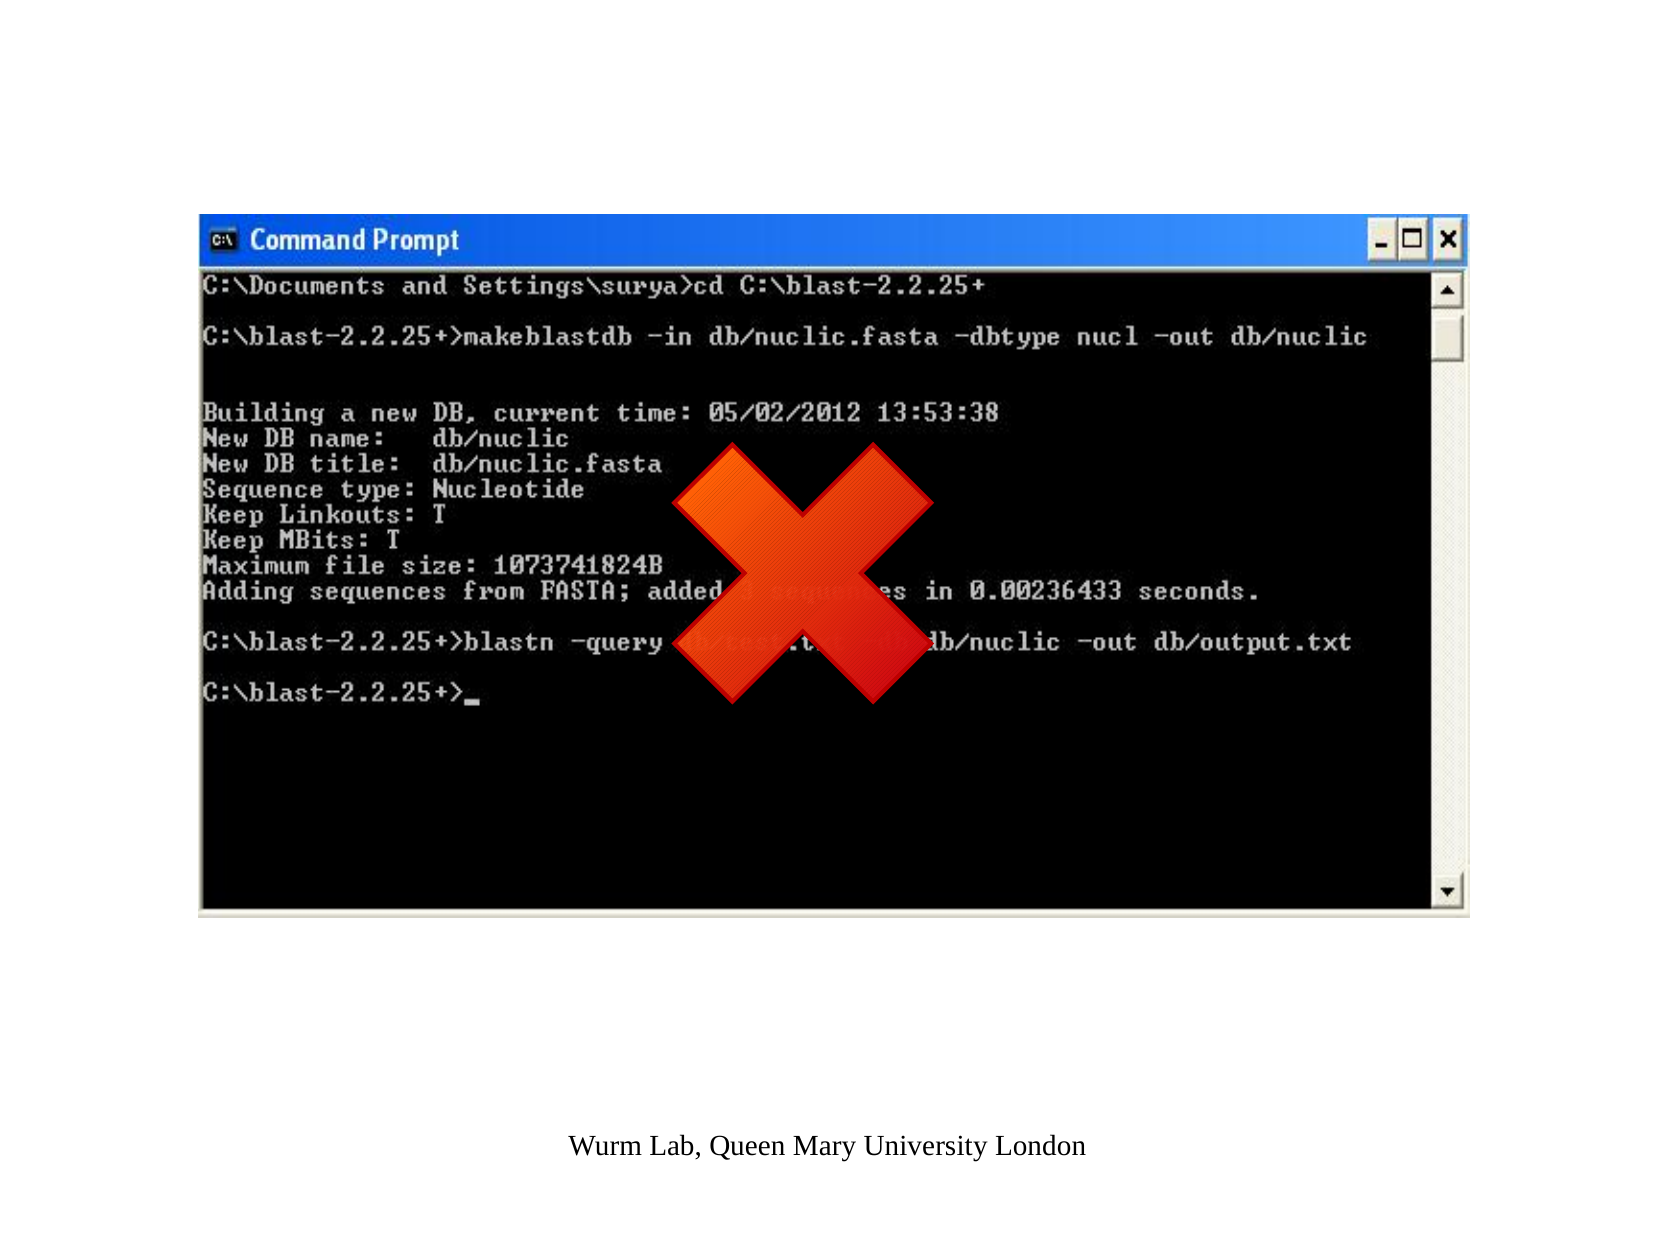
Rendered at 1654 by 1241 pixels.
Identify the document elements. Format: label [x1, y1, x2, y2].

picture [198, 214, 1470, 918]
